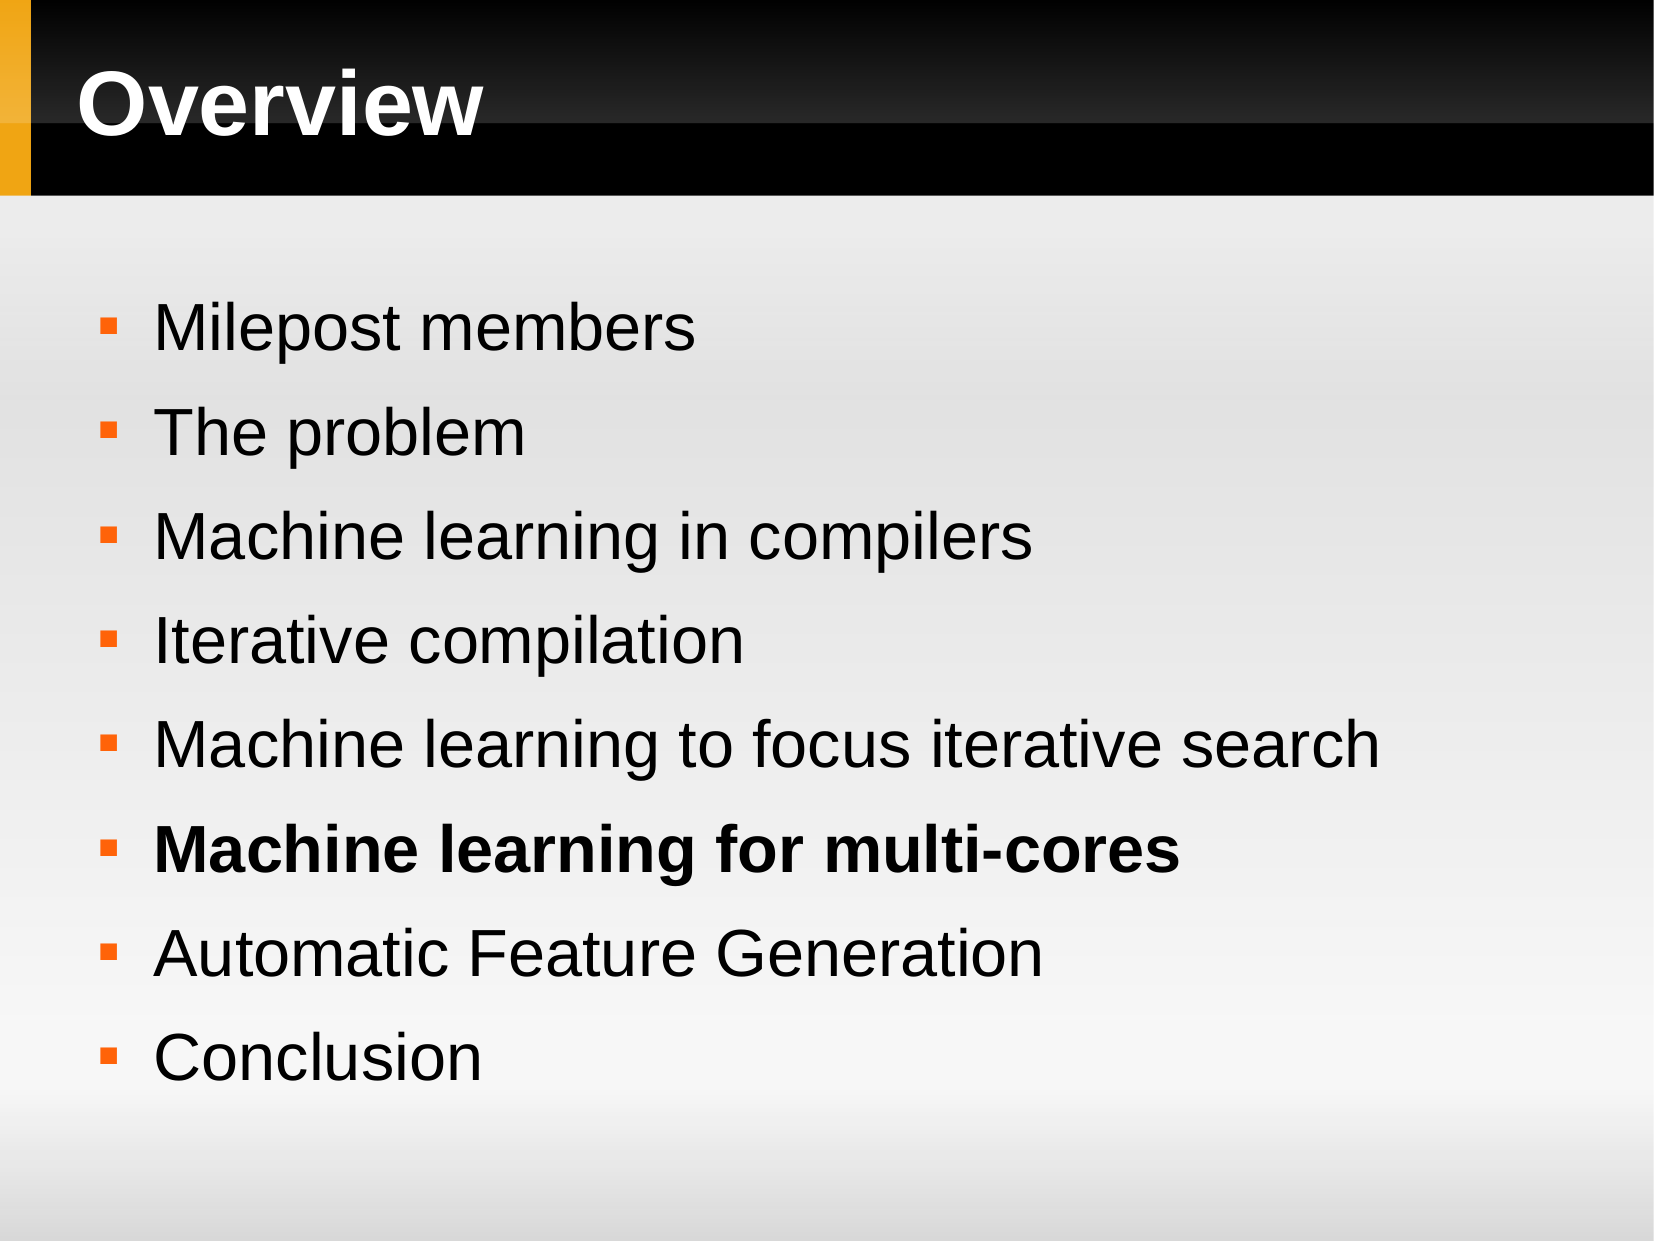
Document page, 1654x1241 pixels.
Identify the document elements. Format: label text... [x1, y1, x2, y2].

picture [0, 0, 1654, 1241]
list Milepost members The problem Machine learning in compilers Iterative compilation Machine learning to focus iterative search Machine learning for multi-cores Automatic Feature Generation Conclusion [82, 290, 1571, 1165]
title Overview [76, 7, 1565, 200]
